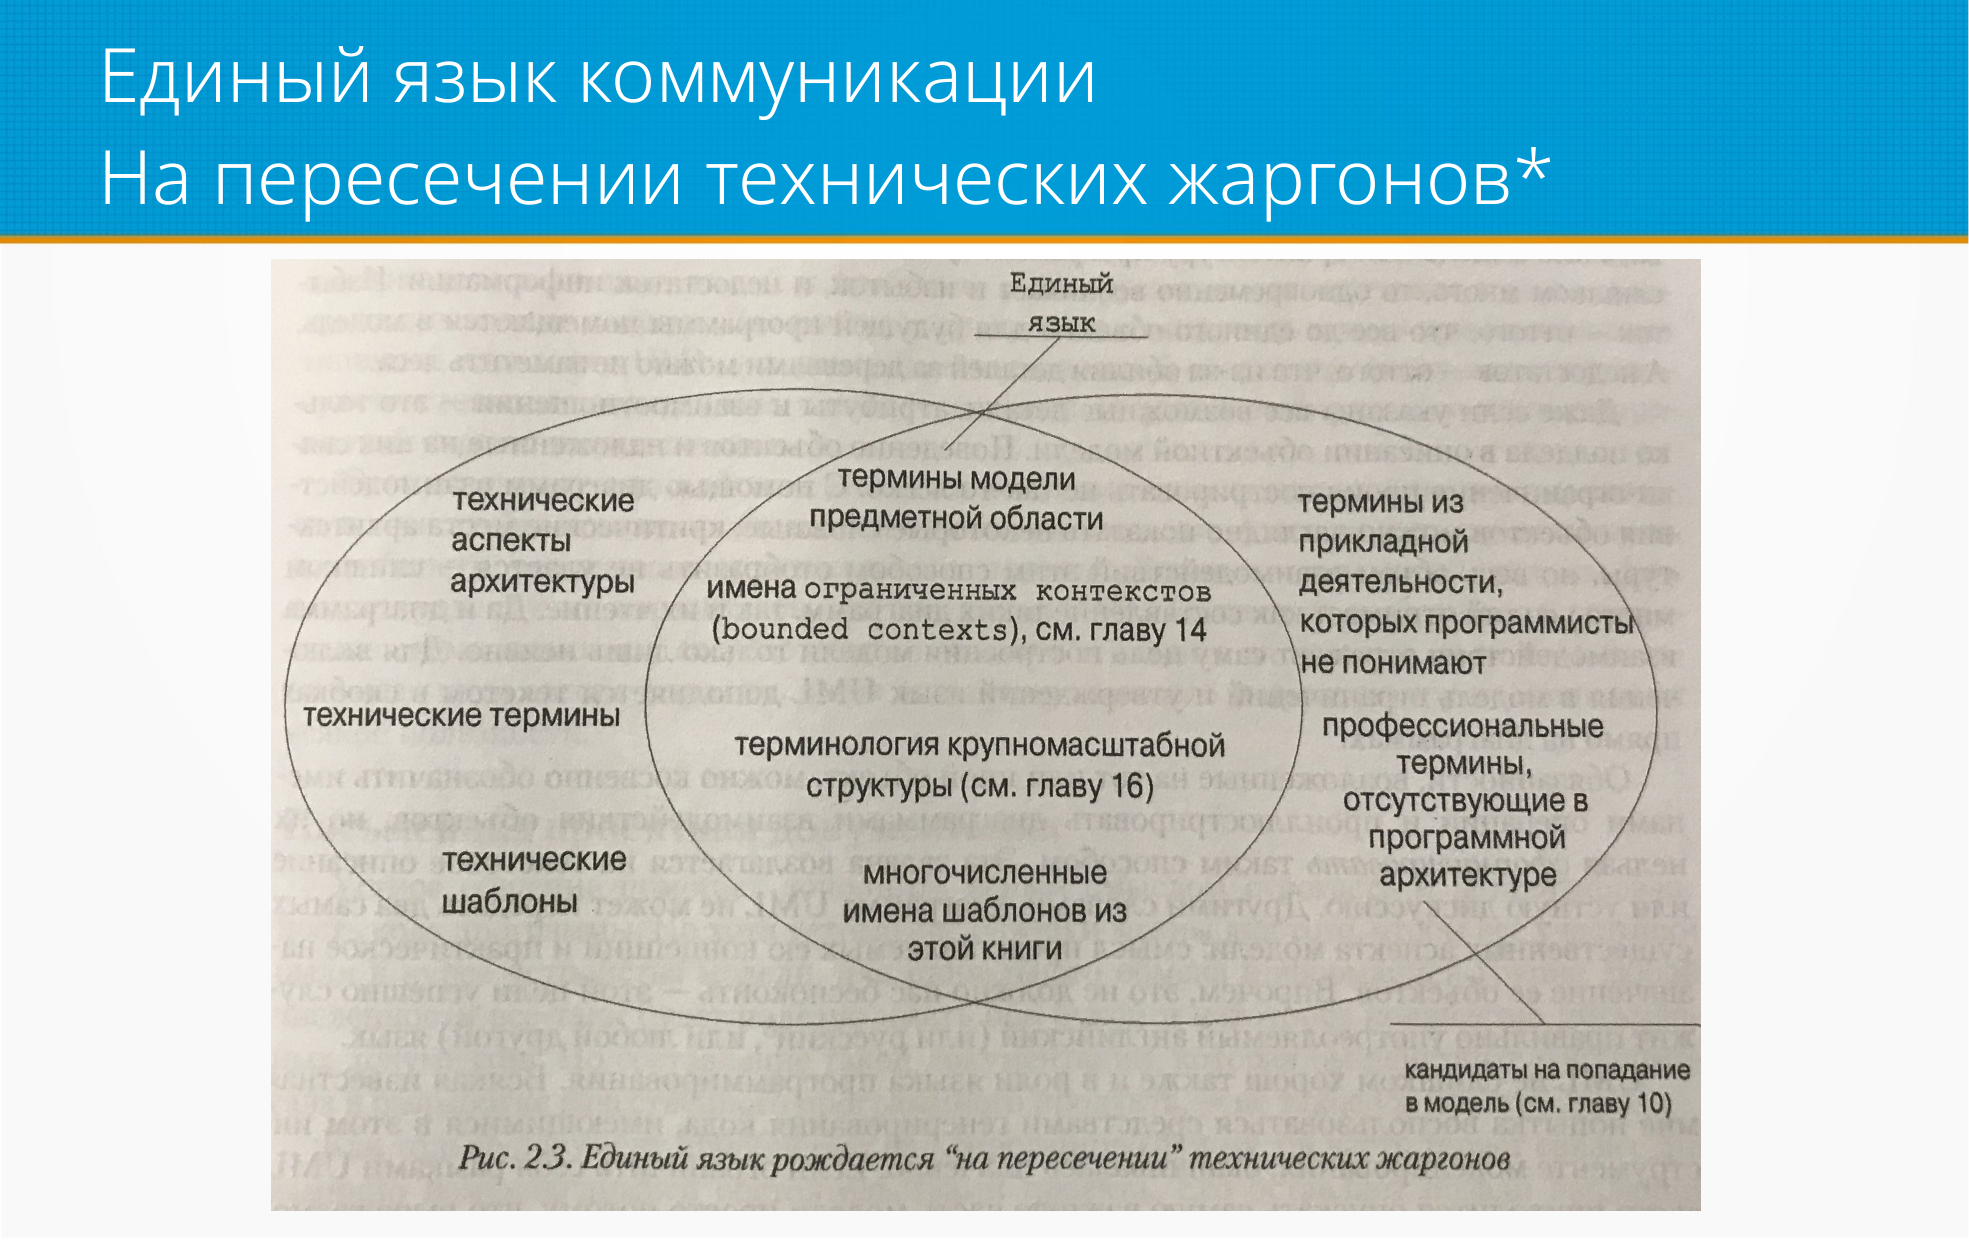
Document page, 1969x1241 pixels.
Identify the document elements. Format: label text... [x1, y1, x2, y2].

title Единый язык коммуникации На пересечении технических жаргонов* [98, 19, 1938, 227]
picture [0, 233, 1969, 1241]
